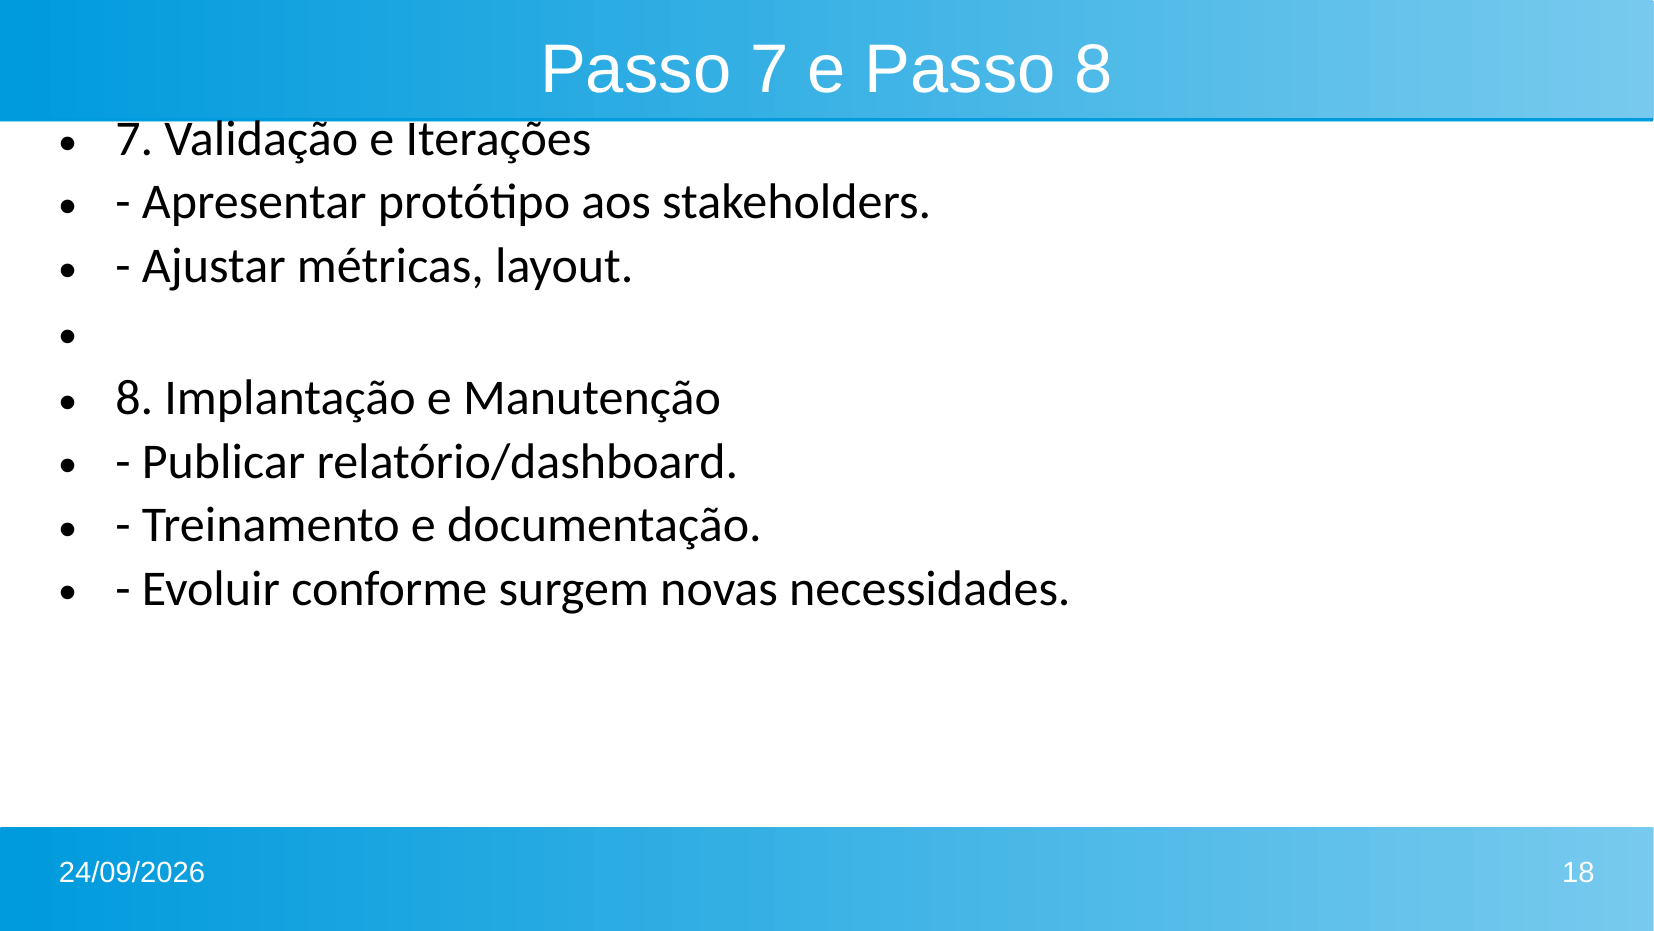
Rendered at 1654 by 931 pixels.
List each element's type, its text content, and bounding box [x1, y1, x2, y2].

list 7. Validação e Iterações - Apresentar protótipo aos stakeholders. - Ajustar métricas, layout. 8. Implantação e Manutenção - Publicar relatório/dashboard. - Treinamento e documentação. - Evoluir conforme surgem novas necessidades. [59, 118, 1595, 709]
title Passo 7 e Passo 8 [59, 29, 1595, 108]
